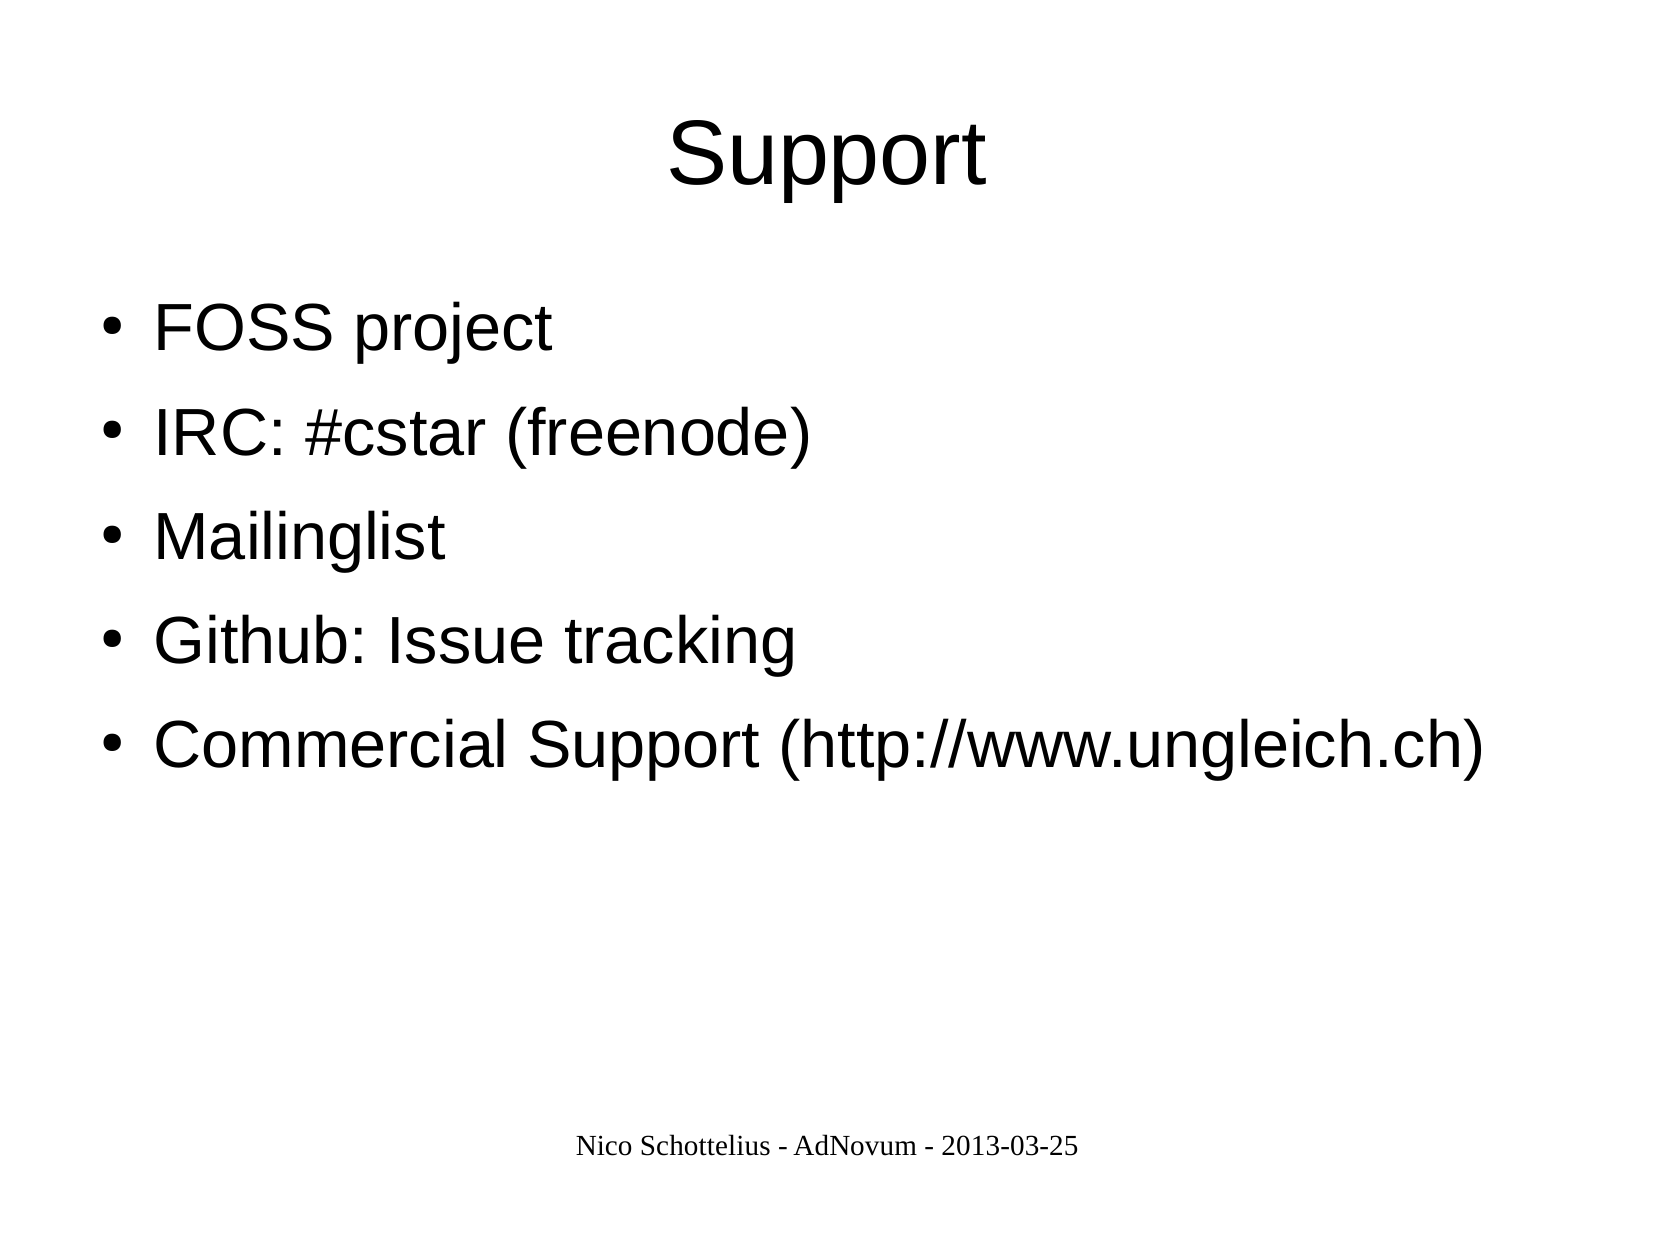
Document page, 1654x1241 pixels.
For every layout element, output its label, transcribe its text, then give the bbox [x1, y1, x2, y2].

list FOSS project IRC: #cstar (freenode) Mailinglist Github: Issue tracking Commercial Support (http://www.ungleich.ch) [82, 290, 1538, 886]
title Support [82, 49, 1571, 257]
